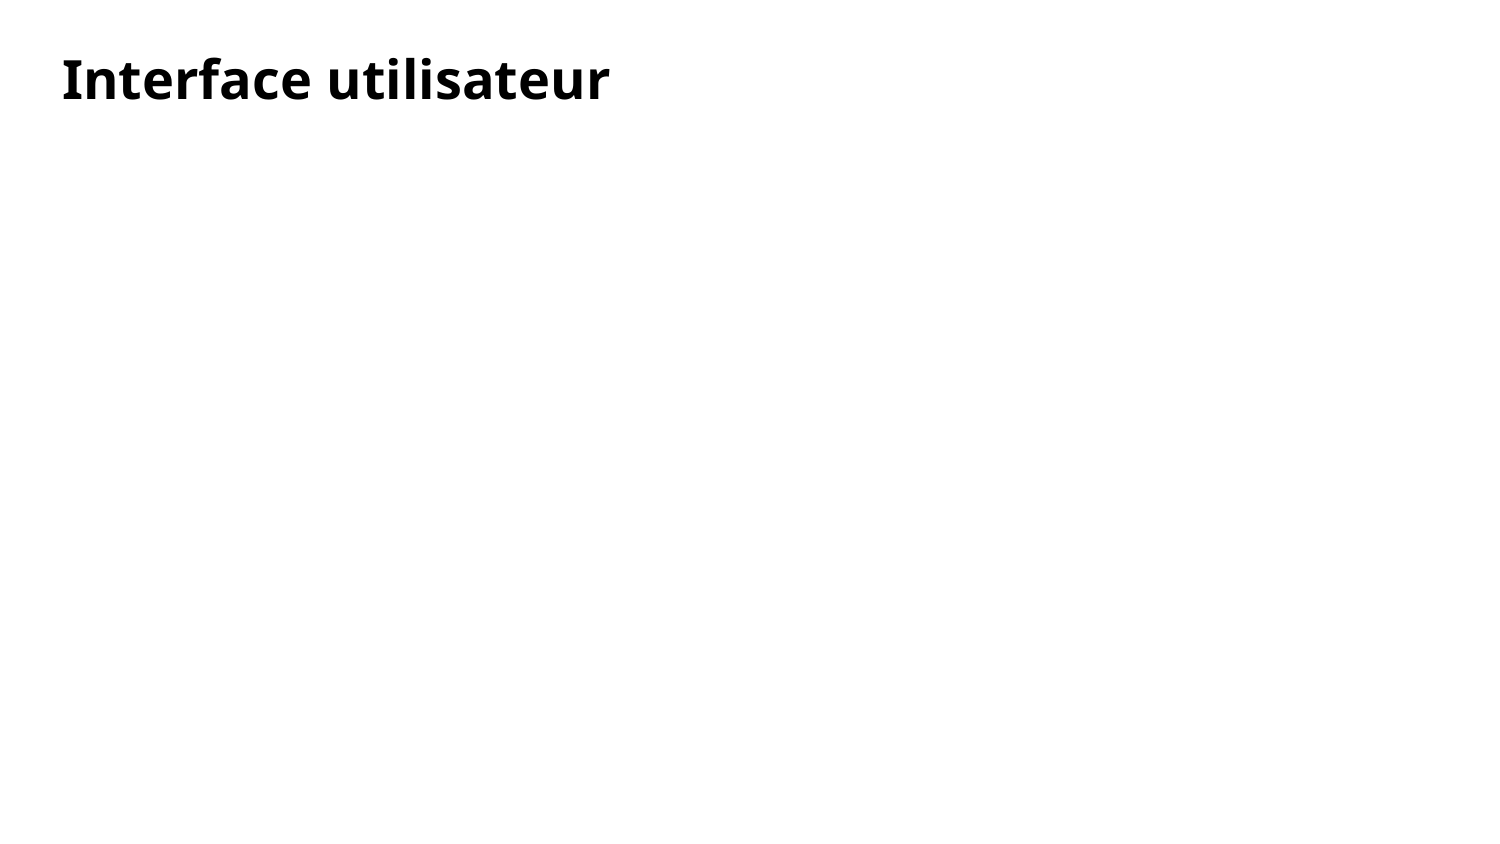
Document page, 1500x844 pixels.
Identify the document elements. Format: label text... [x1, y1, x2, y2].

text_box Interface utilisateur [51, 41, 1318, 112]
